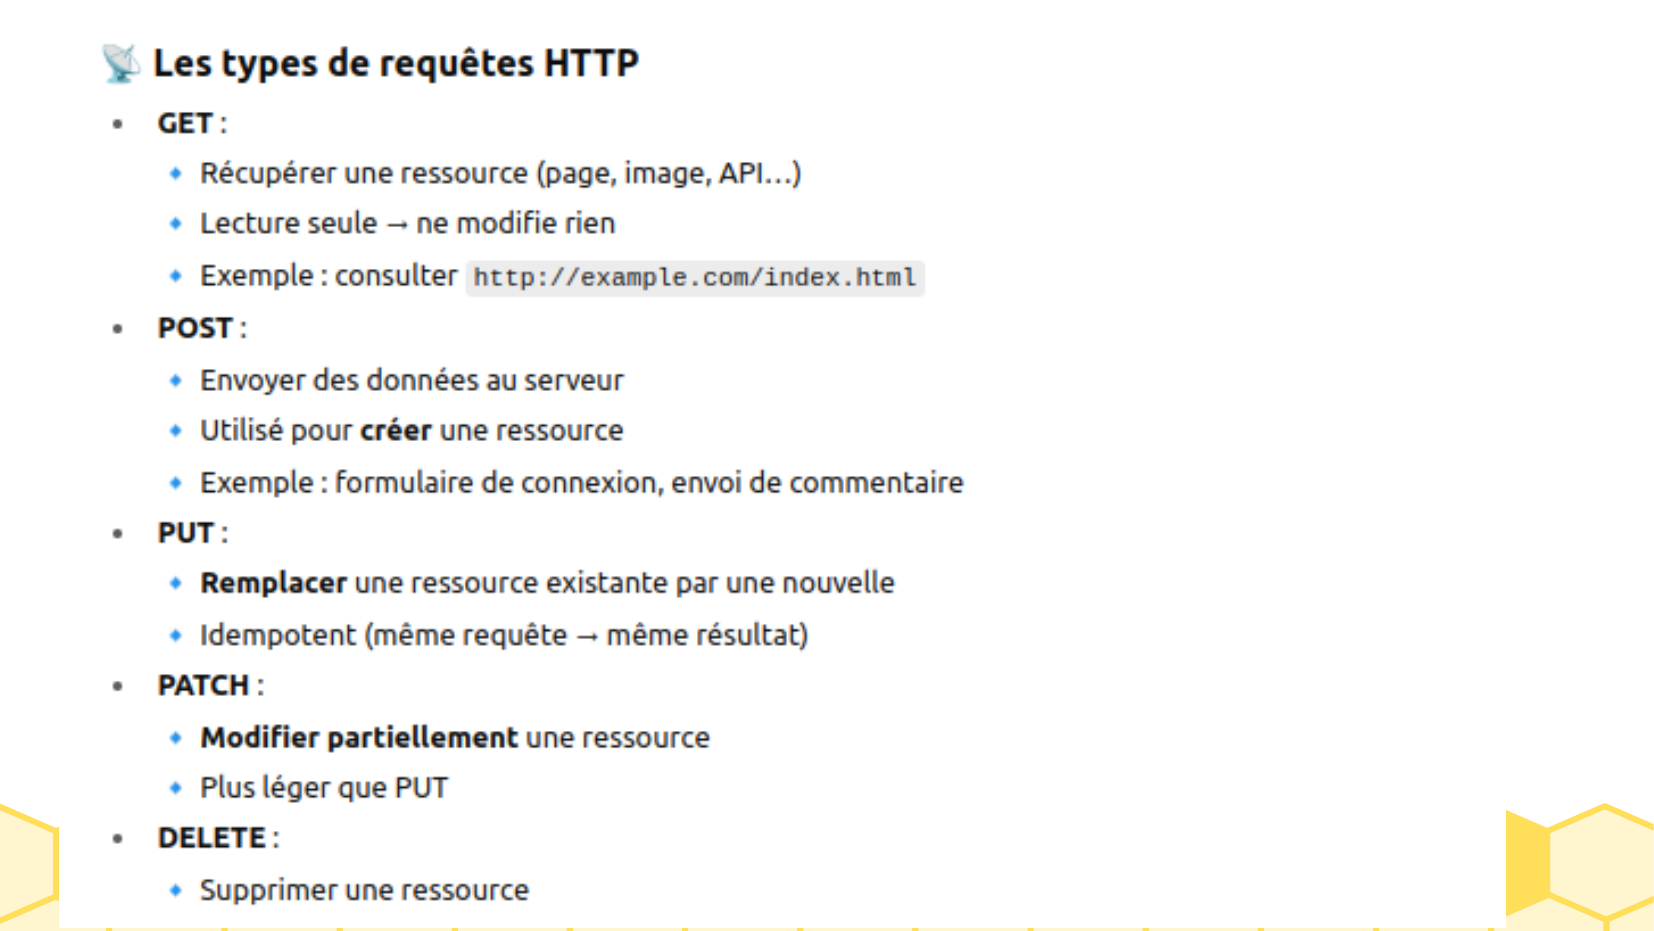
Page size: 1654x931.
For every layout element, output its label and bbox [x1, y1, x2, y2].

picture [59, 29, 1506, 929]
